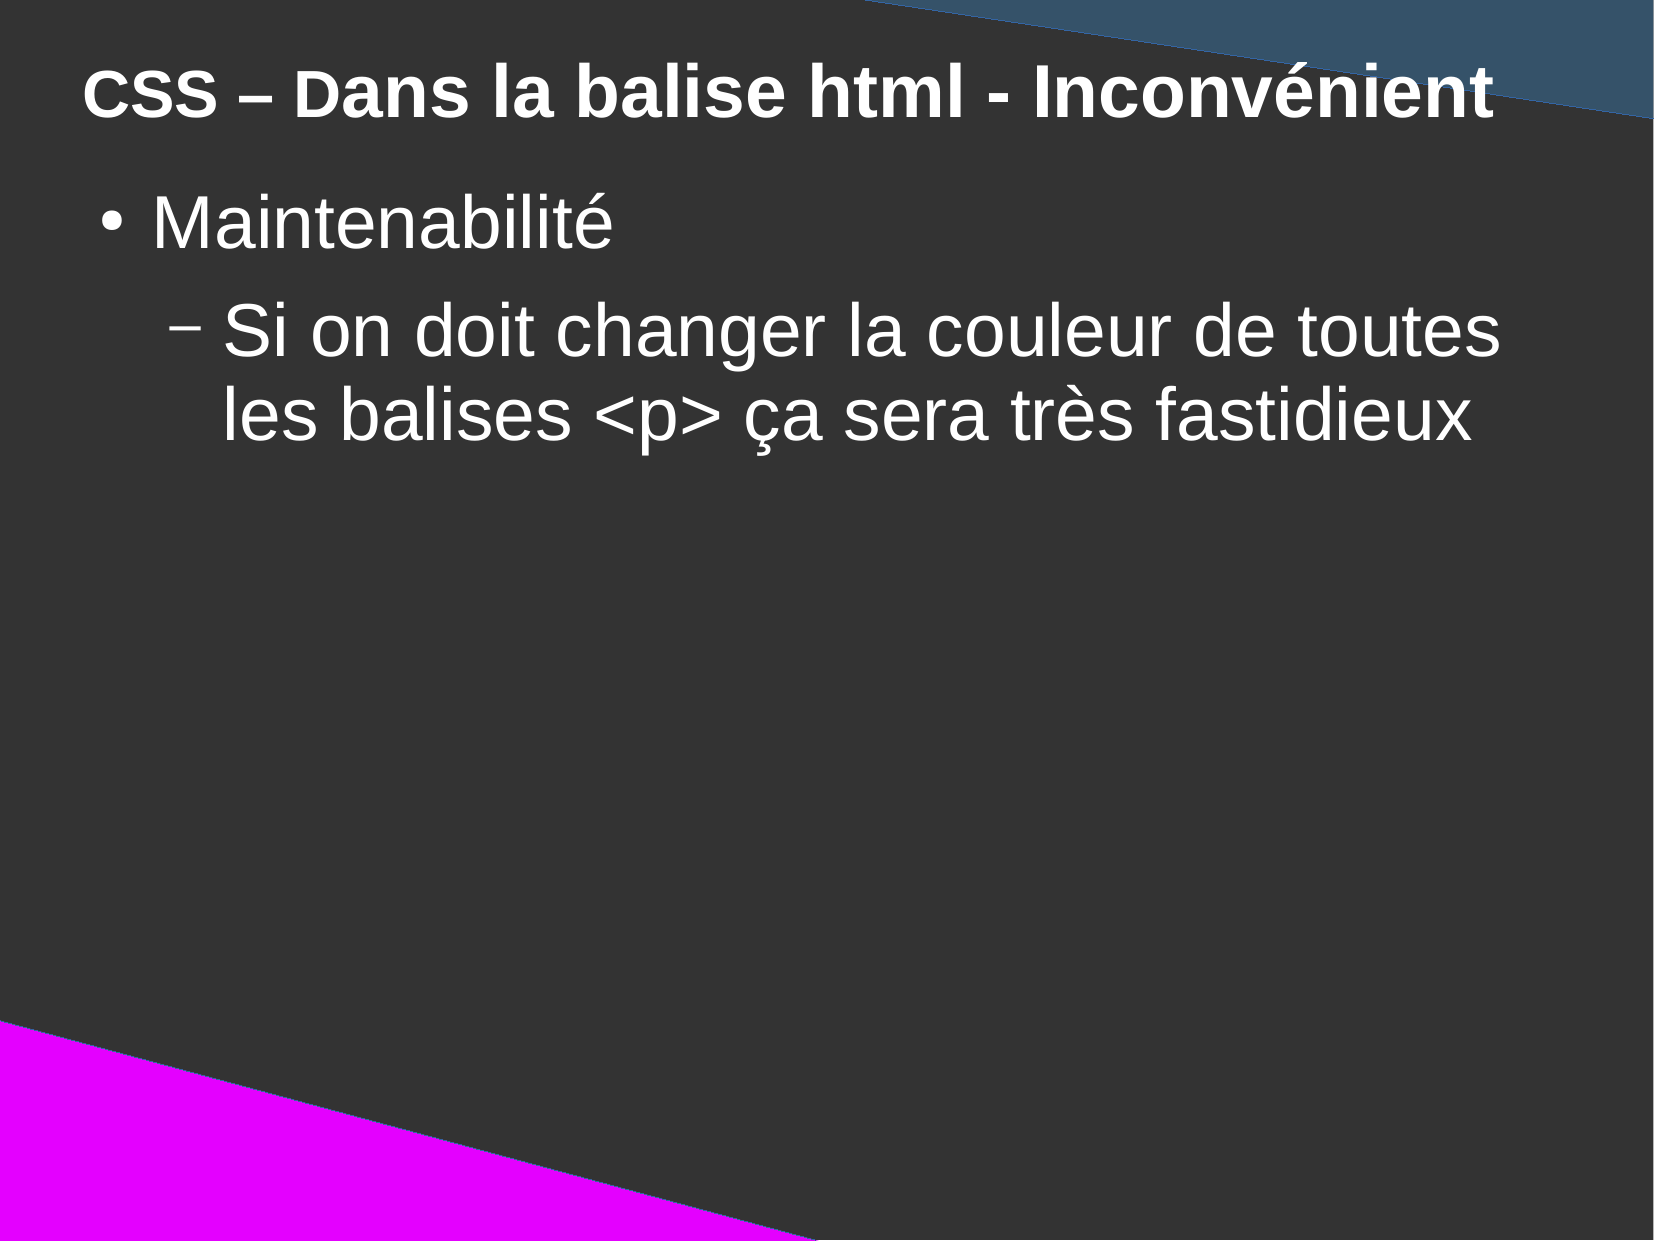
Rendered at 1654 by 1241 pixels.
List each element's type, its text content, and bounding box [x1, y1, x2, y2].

list Maintenabilité Si on doit changer la couleur de toutes les balises <p> ça sera très fastidieux [80, 180, 1605, 945]
title CSS – Dans la balise html - Inconvénient [82, 49, 1571, 176]
text_box [0, 1020, 819, 1241]
text_box [865, 0, 1654, 119]
